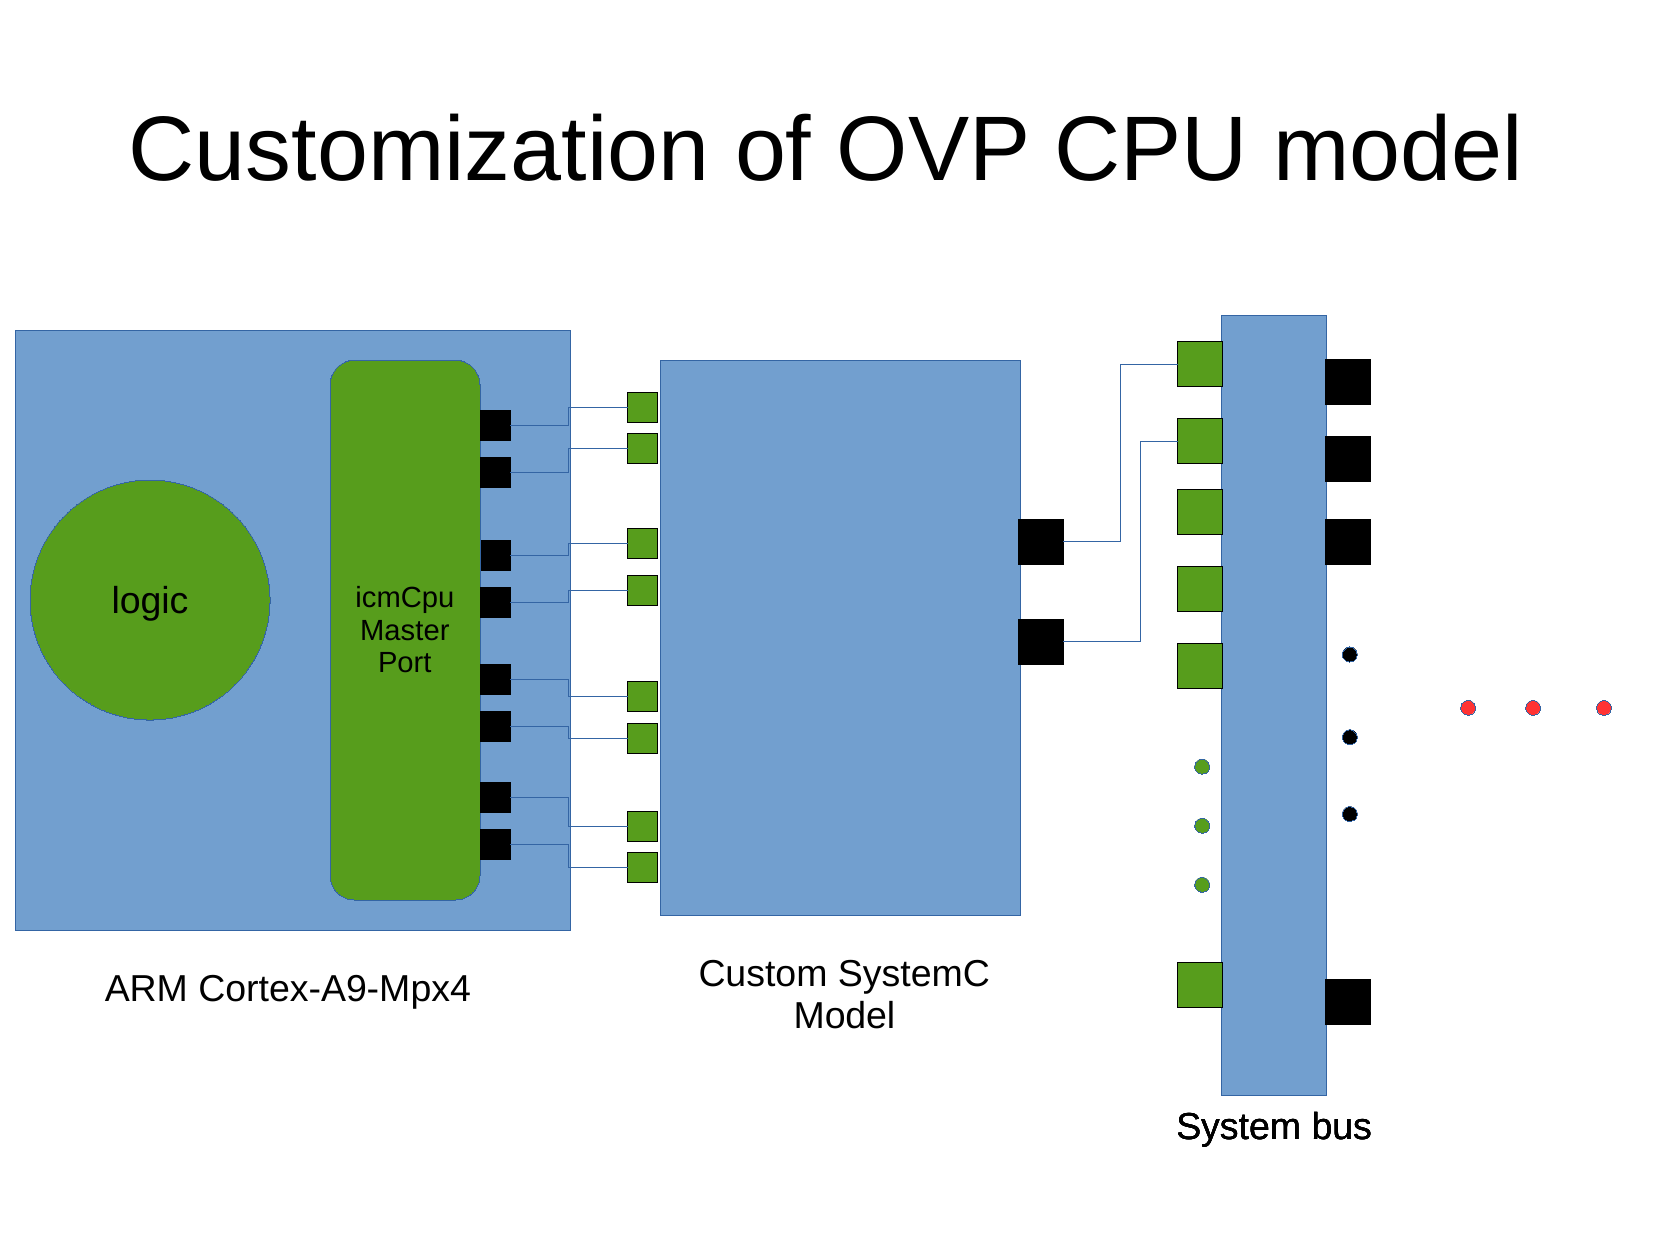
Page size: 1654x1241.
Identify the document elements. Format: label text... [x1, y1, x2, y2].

text_box [660, 360, 1064, 916]
text_box [627, 852, 658, 883]
text_box [1596, 700, 1612, 716]
text_box [1194, 877, 1210, 893]
text_box [627, 811, 658, 842]
text_box [15, 330, 571, 931]
text_box [1194, 759, 1210, 775]
text_box [1342, 646, 1358, 663]
text_box [1177, 315, 1371, 1096]
title Customization of OVP CPU model [82, 45, 1571, 253]
text_box [1342, 729, 1358, 745]
text_box icmCpu Master Port [330, 360, 481, 901]
text_box [1194, 818, 1210, 834]
text_box Custom SystemC Model [683, 945, 1006, 1044]
text_box ARM Cortex-A9-Mpx4 [90, 960, 486, 1017]
text_box [627, 575, 658, 606]
text_box [627, 433, 658, 464]
text_box [1525, 700, 1541, 716]
text_box [1342, 806, 1358, 822]
text_box [627, 528, 658, 559]
text_box [627, 681, 658, 712]
text_box [1460, 700, 1476, 716]
text_box System bus [1161, 1098, 1387, 1156]
text_box [627, 723, 658, 754]
text_box [627, 392, 658, 423]
text_box logic [30, 480, 271, 721]
